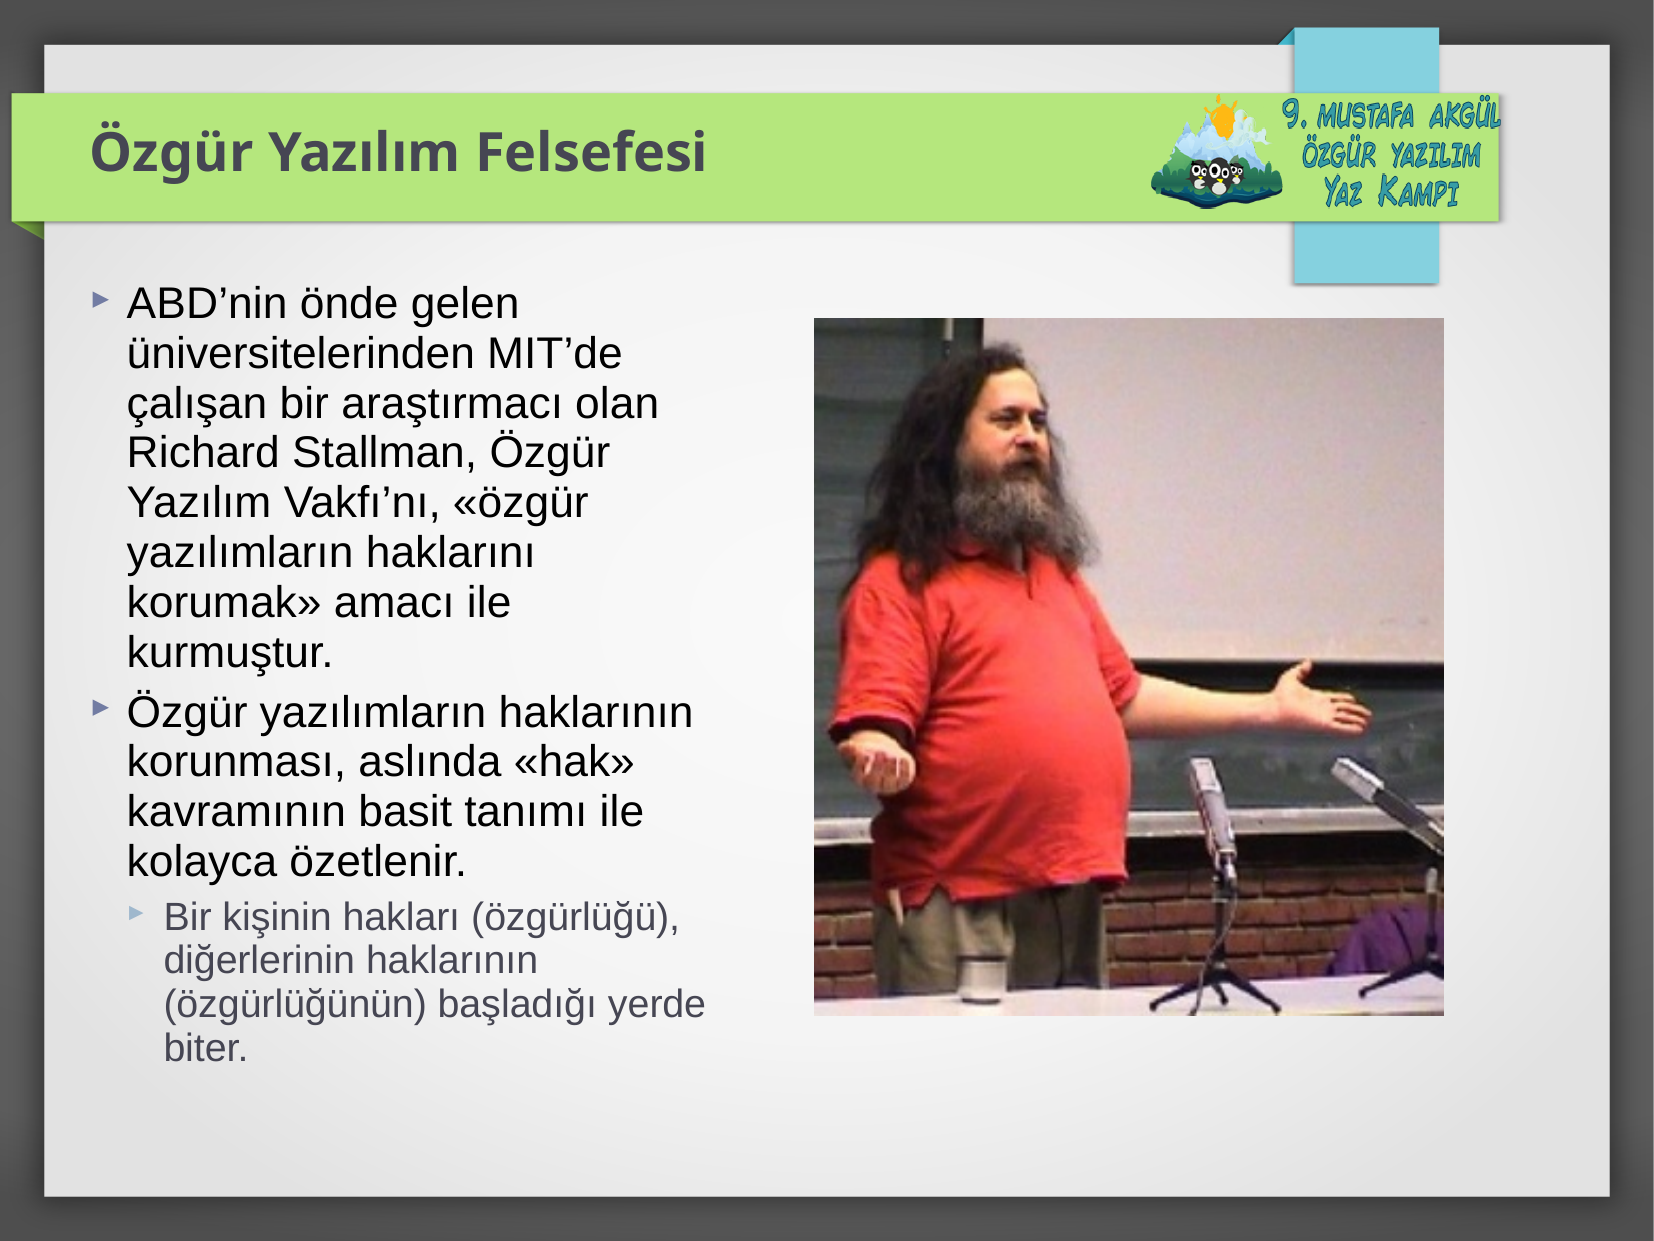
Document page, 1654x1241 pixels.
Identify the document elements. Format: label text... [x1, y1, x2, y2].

list ABD’nin önde gelen üniversitelerinden MIT’de çalışan bir araştırmacı olan Richard Stallman, Özgür Yazılım Vakfı’nı, «özgür yazılımların haklarını korumak» amacı ile kurmuştur. Özgür yazılımların haklarının korunması, aslında «hak» kavramının basit tanımı ile kolayca özetlenir. Bir kişinin hakları (özgürlüğü), diğerlerinin haklarının (özgürlüğünün) başladığı yerde biter. [75, 270, 738, 1081]
text_box Özgür Yazılım Felsefesi [75, 106, 863, 200]
picture [0, 0, 1654, 1241]
